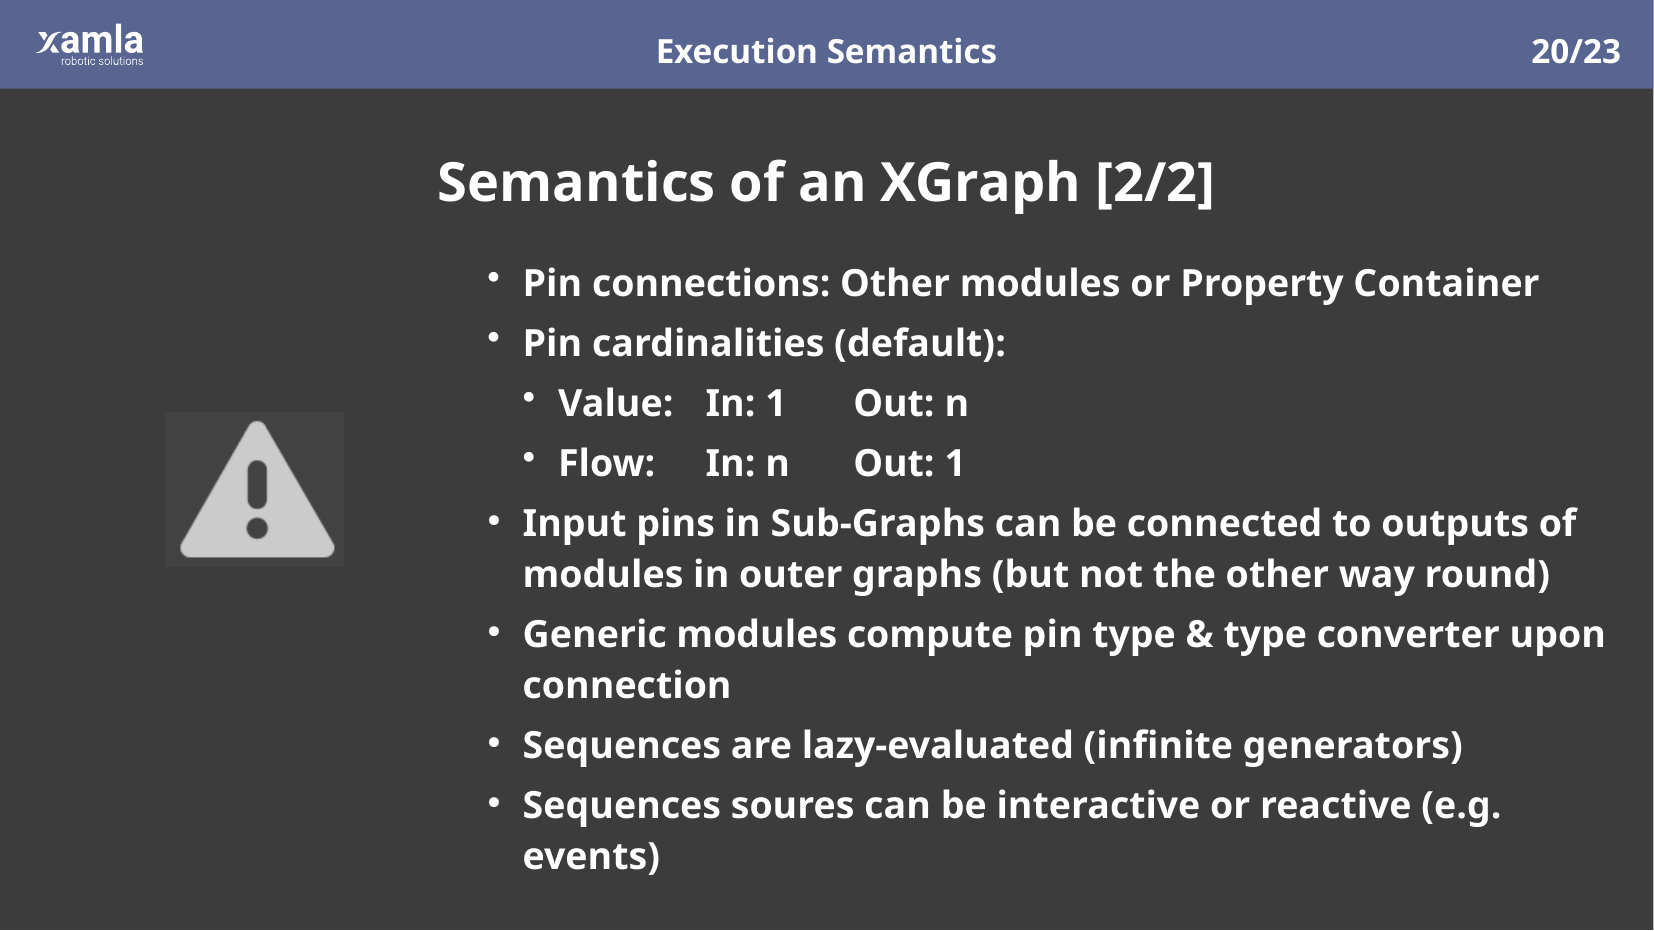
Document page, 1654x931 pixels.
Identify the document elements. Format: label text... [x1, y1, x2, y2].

text_box 20/23 [1511, 20, 1636, 83]
picture [165, 412, 344, 567]
text_box Pin connections: Other modules or Property Container Pin cardinalities (default): Value: In: 1 Out: n Flow: In: n Out: 1 Input pins in Sub-Graphs can be connected to outputs of modules in outer graphs (but not the other way round) Generic modules compute pin type & type converter upon connection Sequences are lazy-evaluated (infinite generators) Sequences soures can be interactive or reactive (e.g. events) [472, 249, 1630, 931]
text_box Semantics of an XGraph [2/2] [188, 135, 1465, 228]
text_box [0, 0, 1654, 89]
text_box Execution Semantics [296, 20, 1357, 83]
picture [35, 23, 143, 65]
